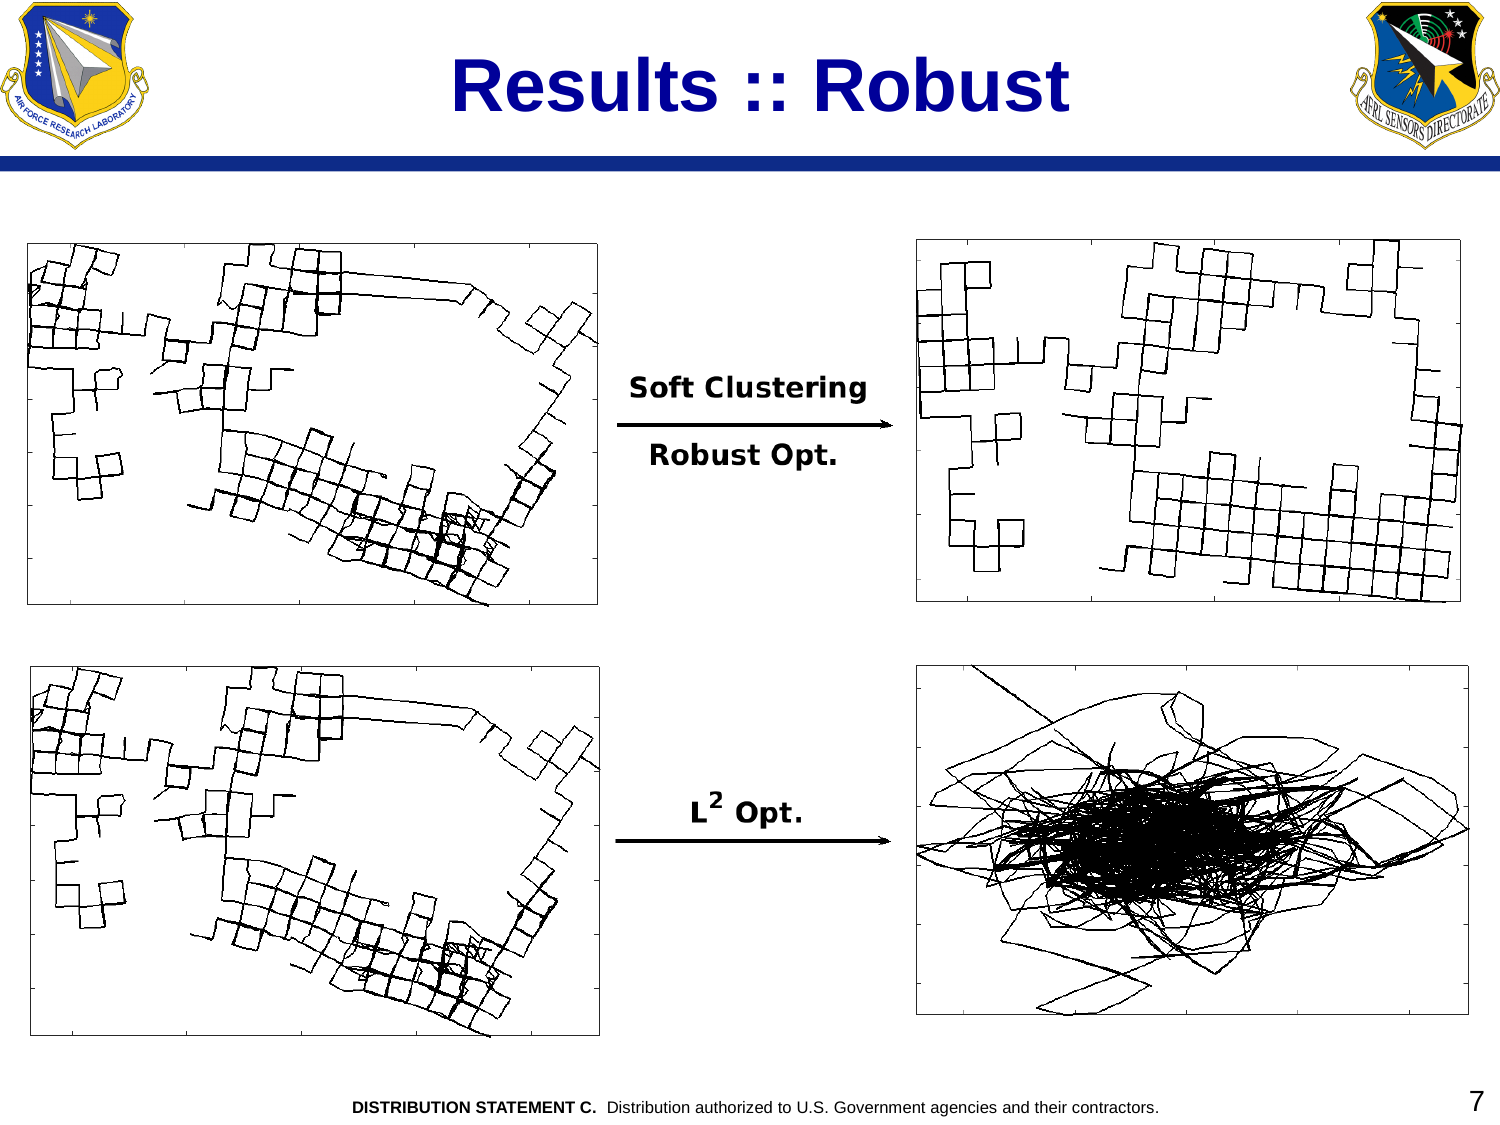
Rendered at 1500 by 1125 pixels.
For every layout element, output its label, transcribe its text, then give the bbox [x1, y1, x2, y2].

picture [0, 2, 149, 150]
title Results :: Robust [150, 0, 1350, 163]
picture [1350, 2, 1500, 150]
picture [10, 230, 1494, 1051]
